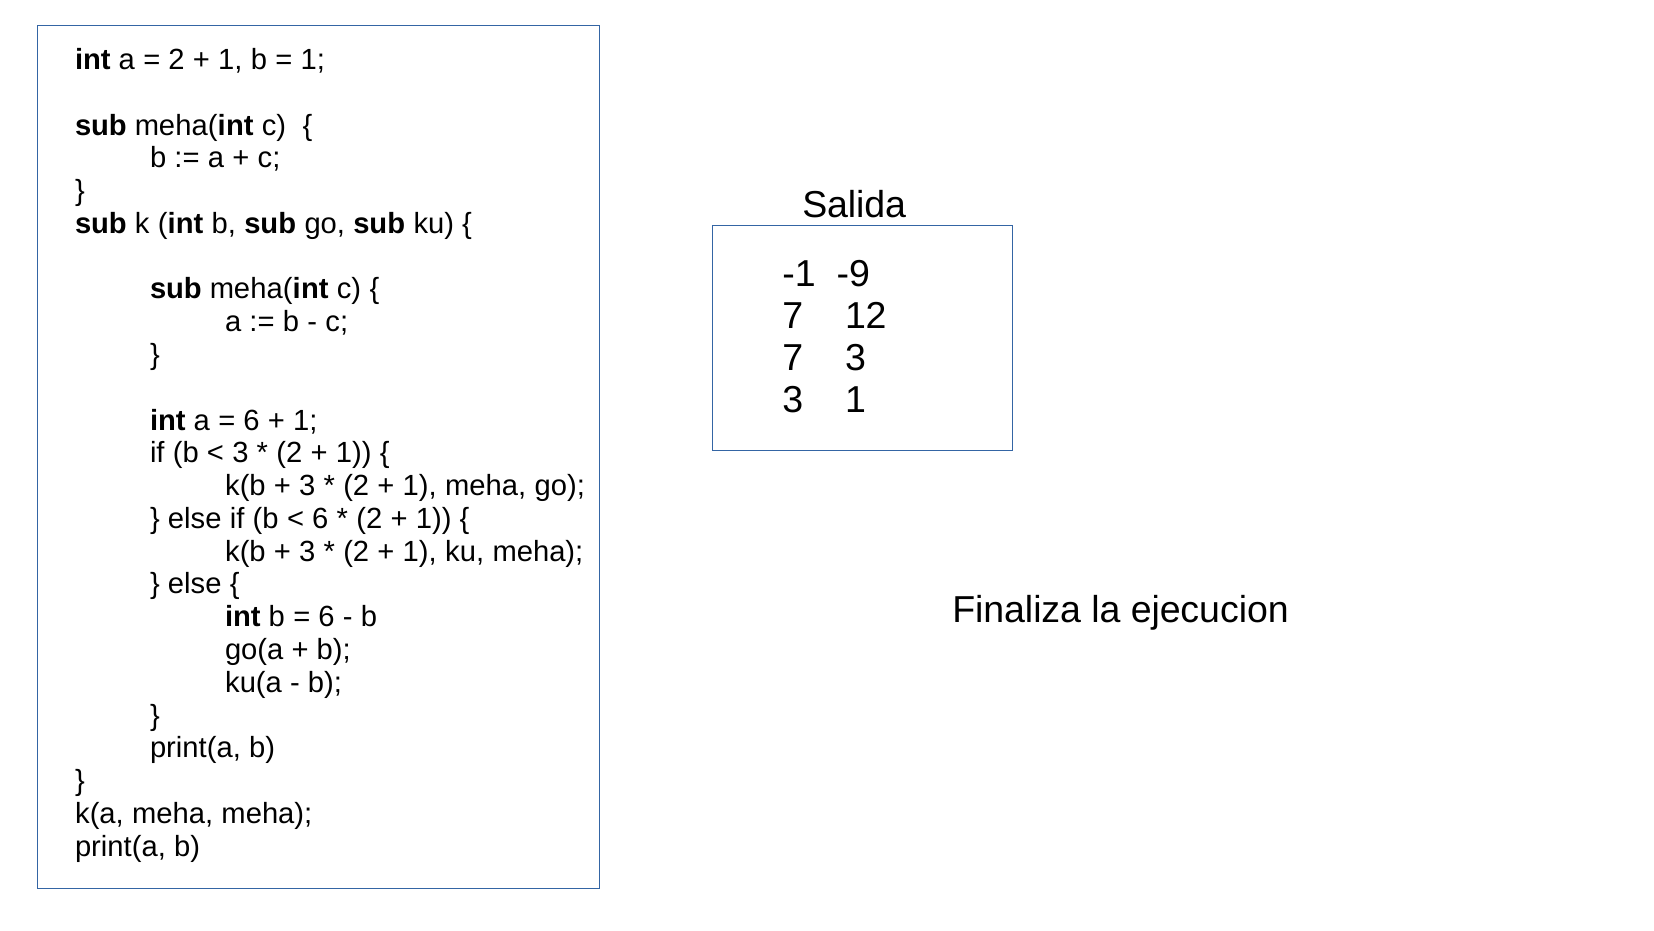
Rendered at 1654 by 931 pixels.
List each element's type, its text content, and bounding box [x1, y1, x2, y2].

subtitle int a = 2 + 1, b = 1; sub meha(int c) { b := a + c; } sub k (int b, sub go, sub ku) { sub meha(int c) { a := b - c; } int a = 6 + 1; if (b < 3 * (2 + 1)) { k(b + 3 * (2 + 1), meha, go); } else if (b < 6 * (2 + 1)) { k(b + 3 * (2 + 1), ku, meha); } else { int b = 6 - b go(a + b); ku(a - b); } print(a, b) } k(a, meha, meha); print(a, b) [75, 43, 638, 863]
text_box Salida [787, 176, 921, 233]
text_box -1 -9 7 12 7 3 3 1 [767, 245, 902, 428]
text_box Finaliza la ejecucion [937, 580, 1304, 638]
